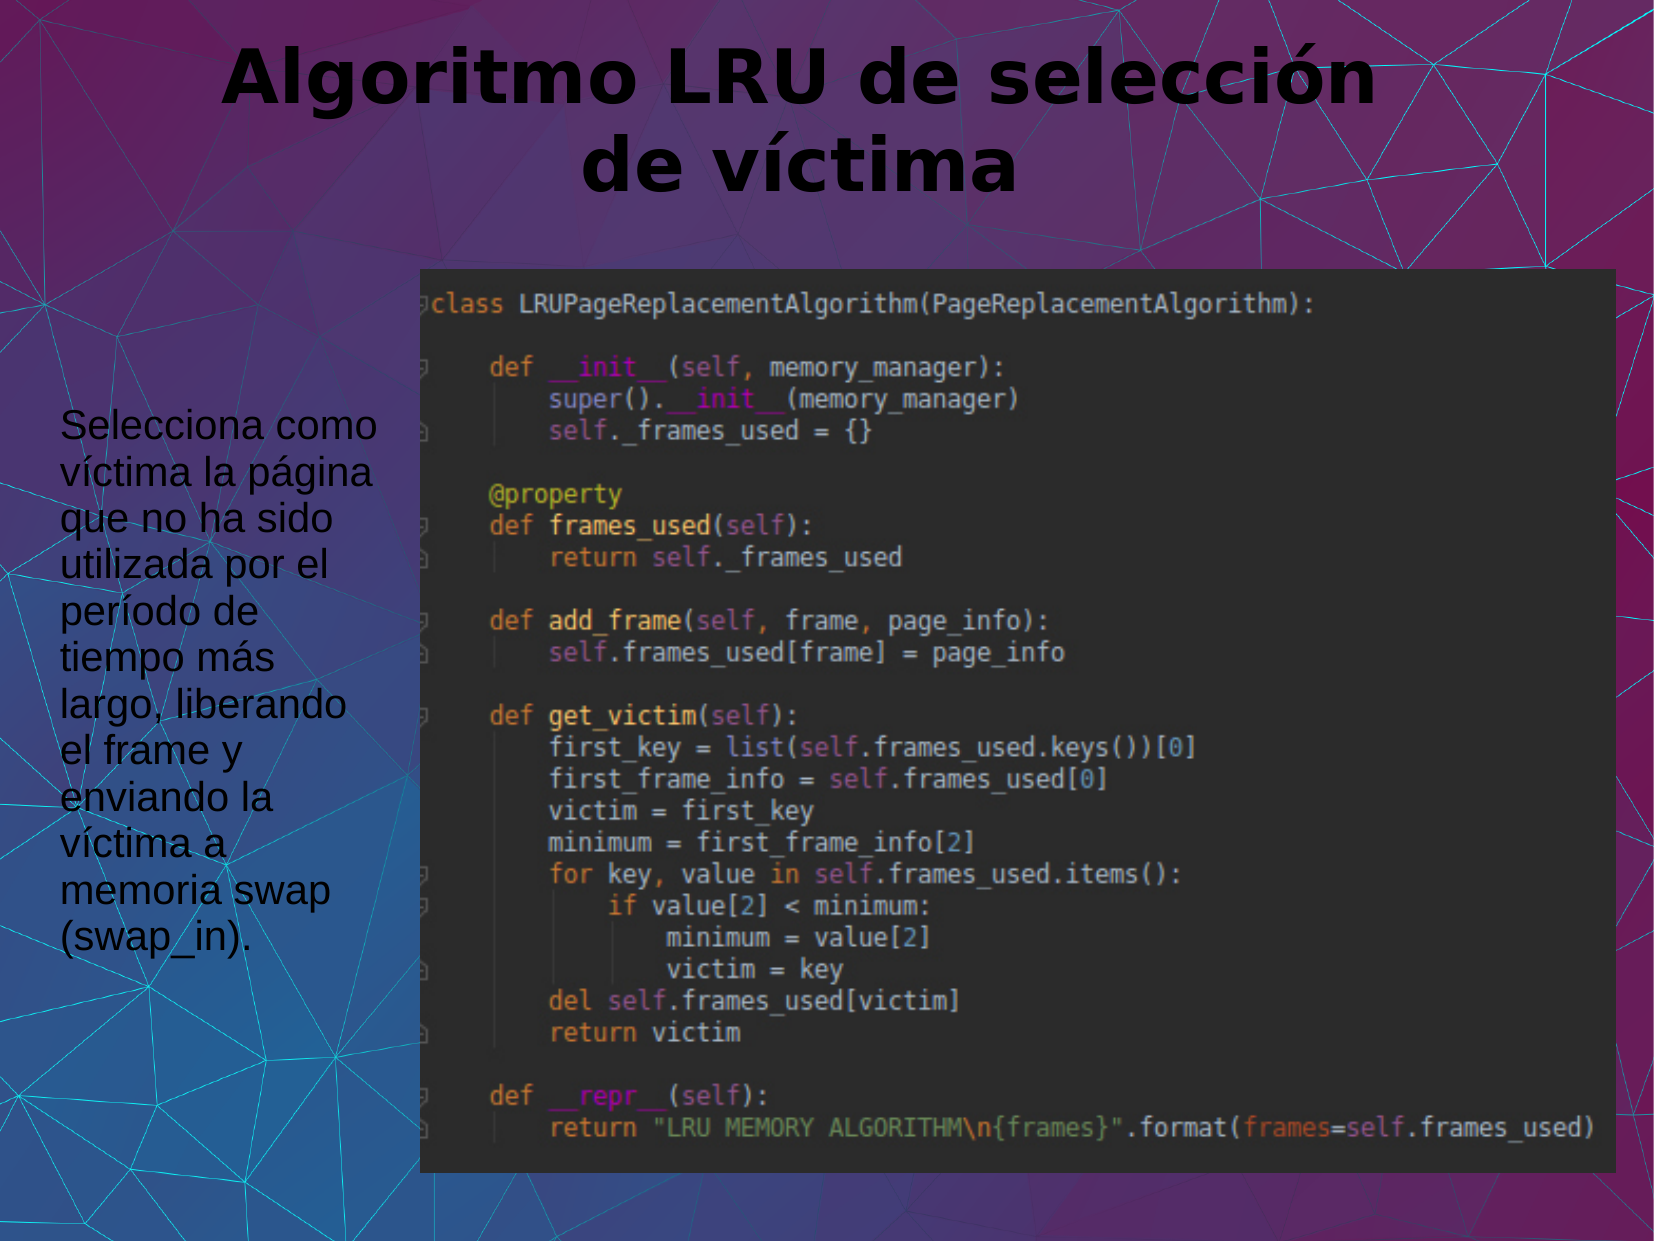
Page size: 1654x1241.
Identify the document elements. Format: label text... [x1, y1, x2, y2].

picture [0, 0, 1654, 1241]
text_box Selecciona como víctima la página que no ha sido utilizada por el período de tiempo más largo, liberando el frame y enviando la víctima a memoria swap (swap_in). [45, 255, 406, 1156]
title Algoritmo LRU de selección de víctima [161, 17, 1441, 226]
